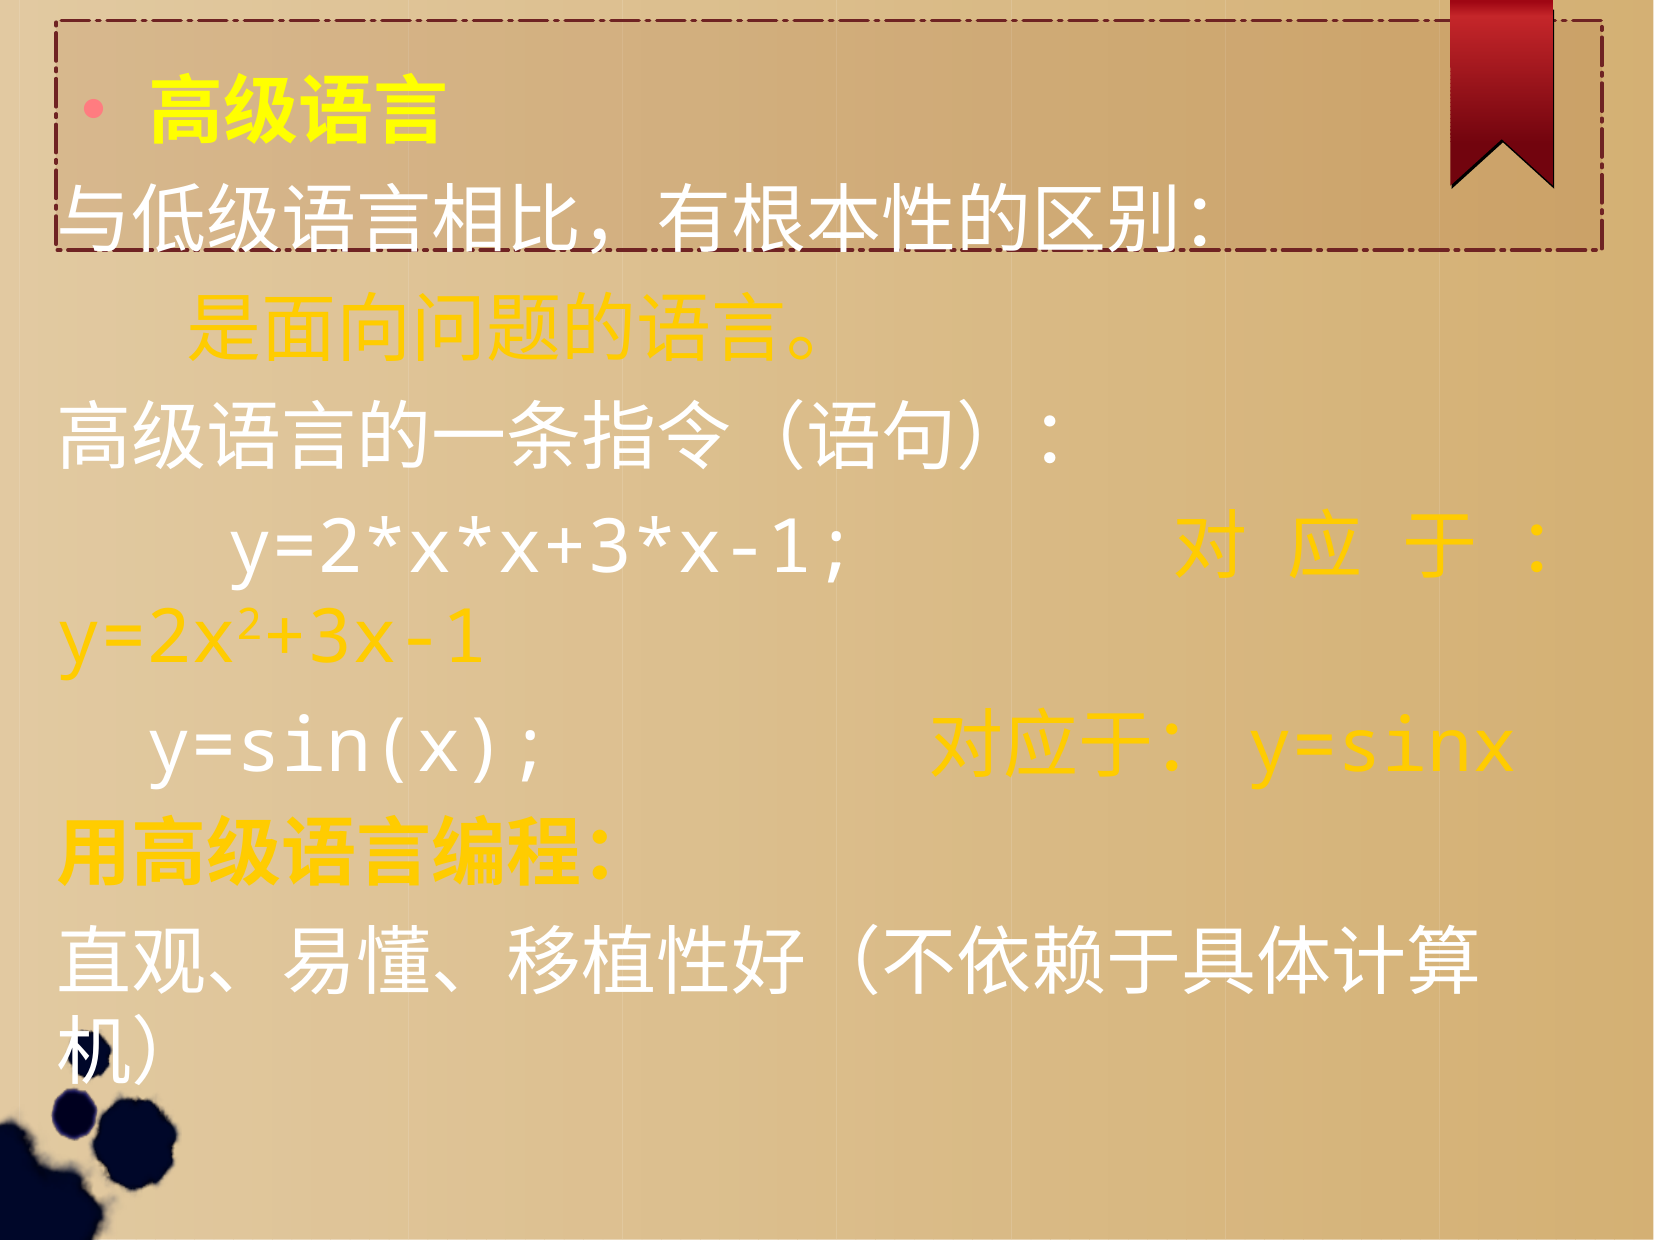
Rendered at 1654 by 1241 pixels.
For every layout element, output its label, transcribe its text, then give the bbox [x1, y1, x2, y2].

subtitle •高级语言 与低级语言相比，有根本性的区别： 是面向问题的语言。 高级语言的一条指令（语句）： y=2*x*x+3*x-1; 对应于：y=2x2+3x-1 y=sin(x); 对应于：y=sinx 用高级语言编程： 直观、易懂、移植性好（不依赖于具体计算机） [41, 55, 1627, 1172]
